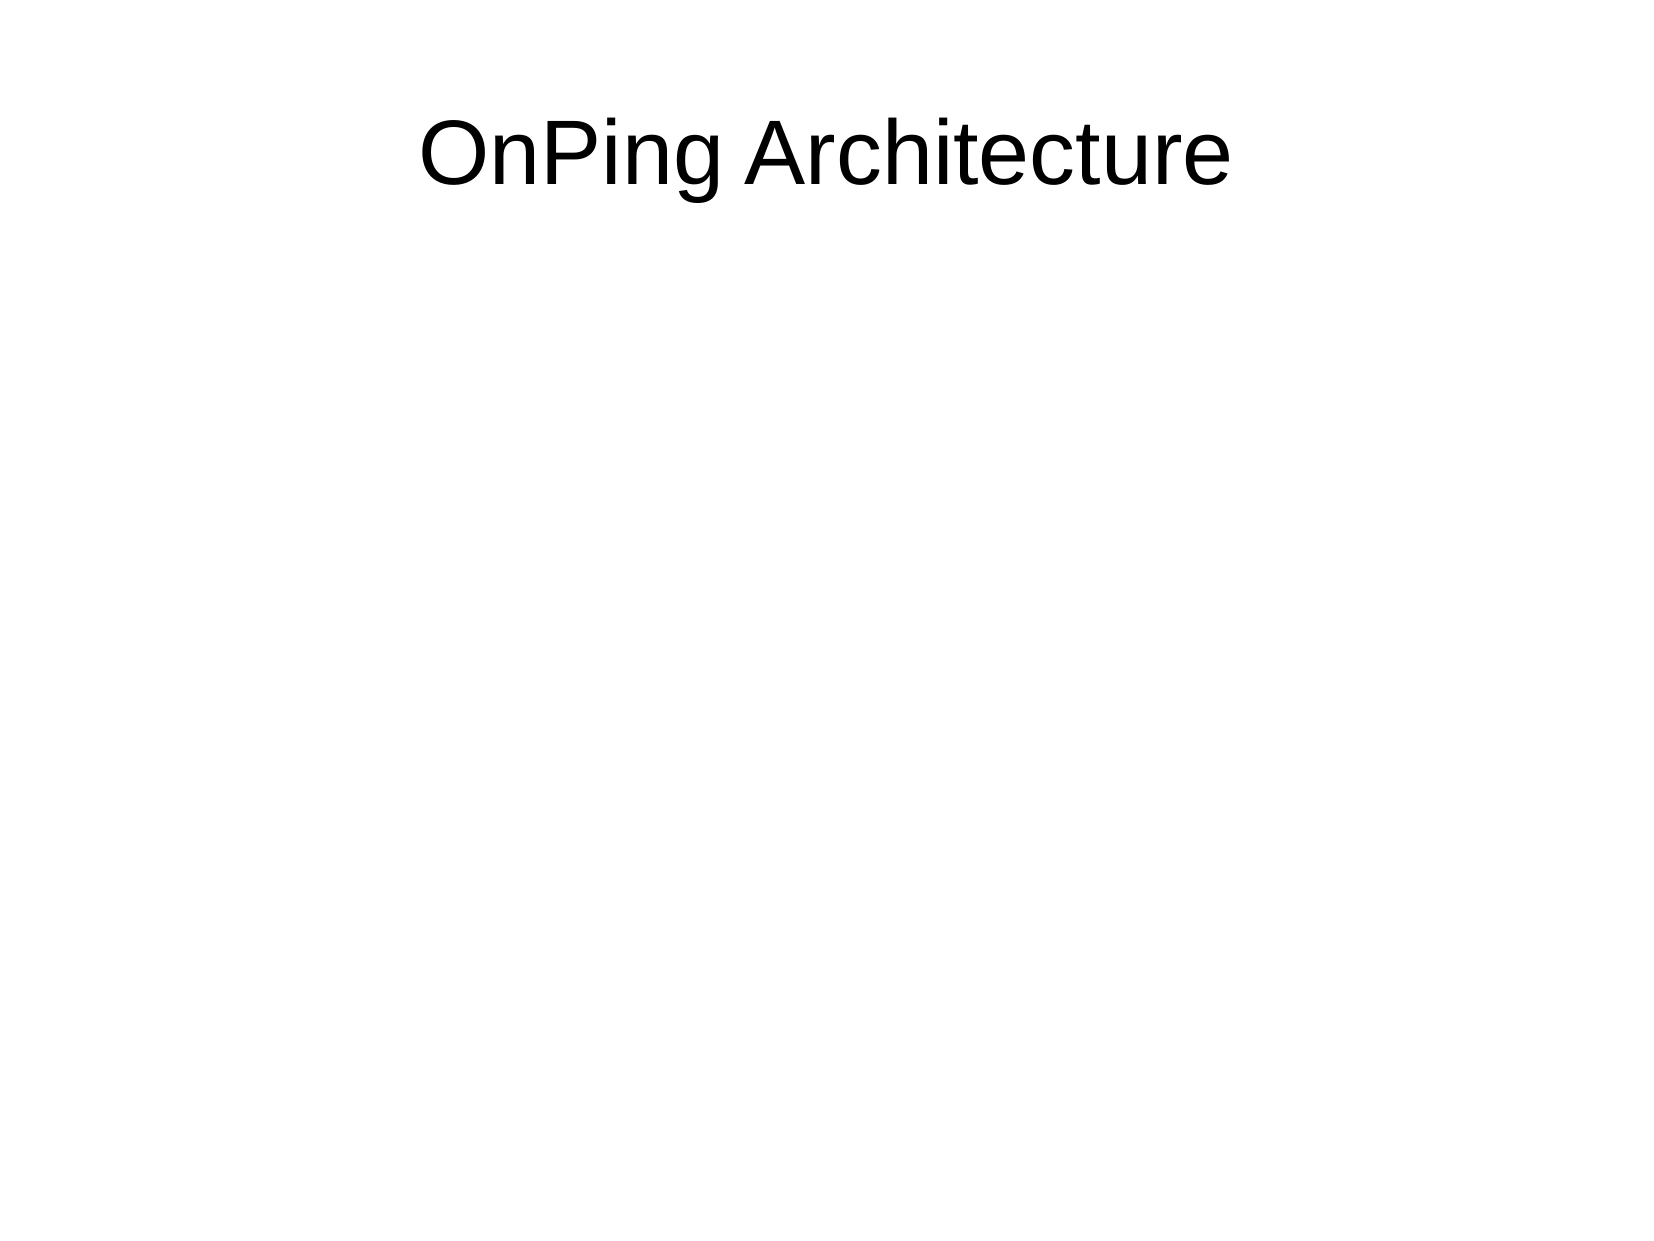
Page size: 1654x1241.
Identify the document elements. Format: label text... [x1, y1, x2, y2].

title OnPing Architecture [82, 49, 1571, 257]
